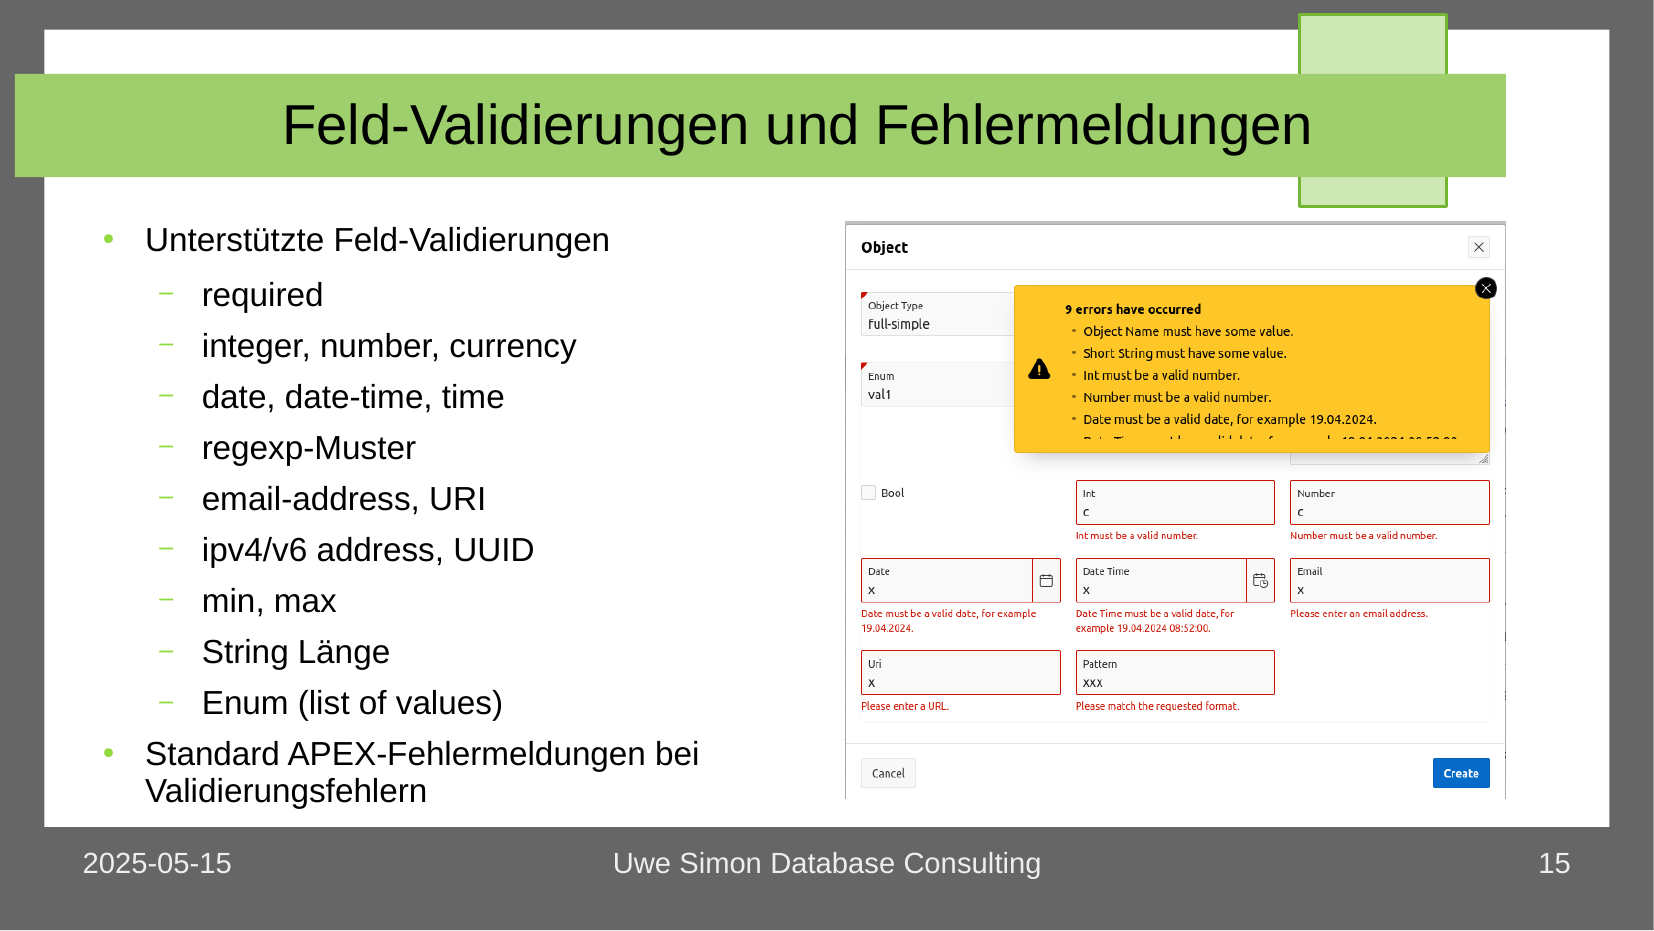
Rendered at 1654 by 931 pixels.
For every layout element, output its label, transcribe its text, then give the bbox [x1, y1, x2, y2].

list Unterstützte Feld-Validierungen required integer, number, currency date, date-time, time regexp-Muster email-address, URI ipv4/v6 address, UUID min, max String Länge Enum (list of values) Standard APEX-Fehlermeldungen bei Validierungsfehlern [88, 221, 809, 813]
picture [845, 221, 1506, 799]
title Feld-Validierungen und Fehlermeldungen [88, 73, 1506, 178]
